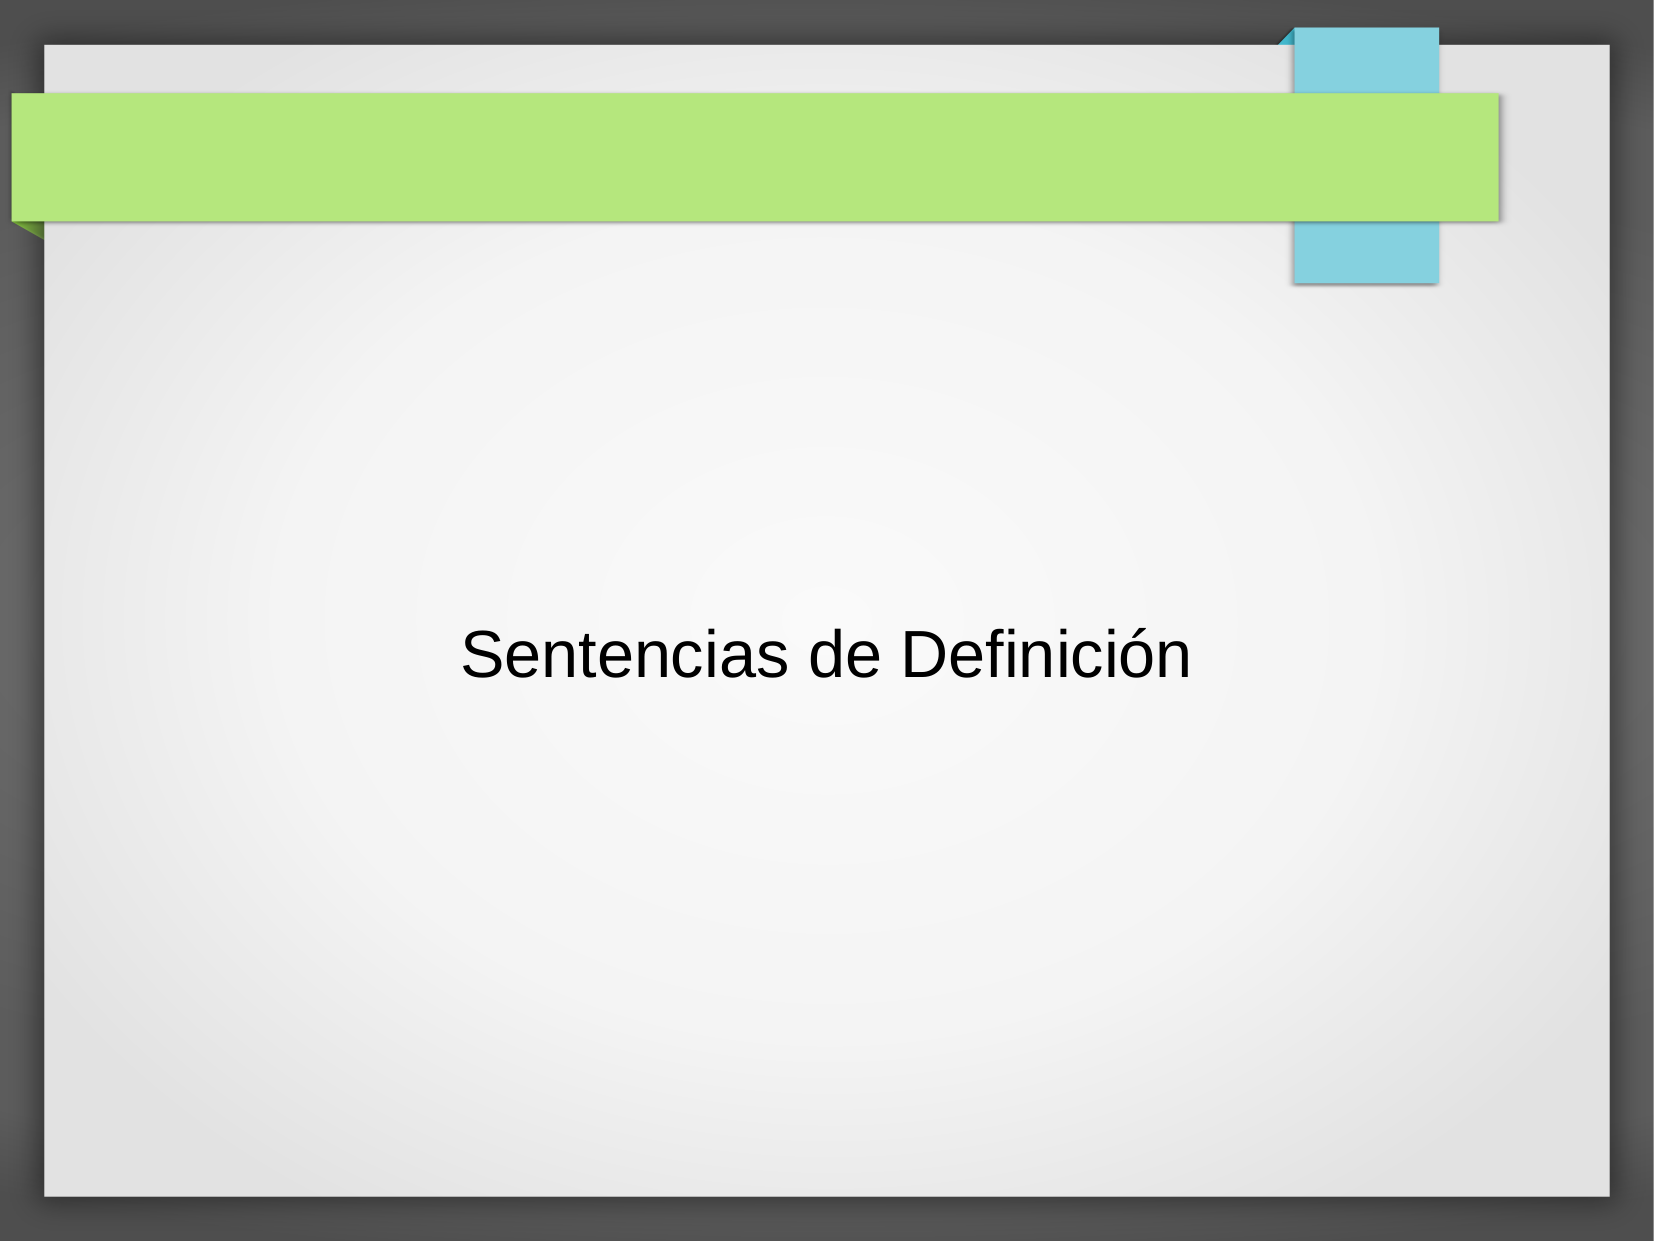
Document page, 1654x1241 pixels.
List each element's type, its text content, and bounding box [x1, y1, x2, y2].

subtitle Sentencias de Definición [82, 295, 1571, 1015]
picture [0, 0, 1654, 1241]
